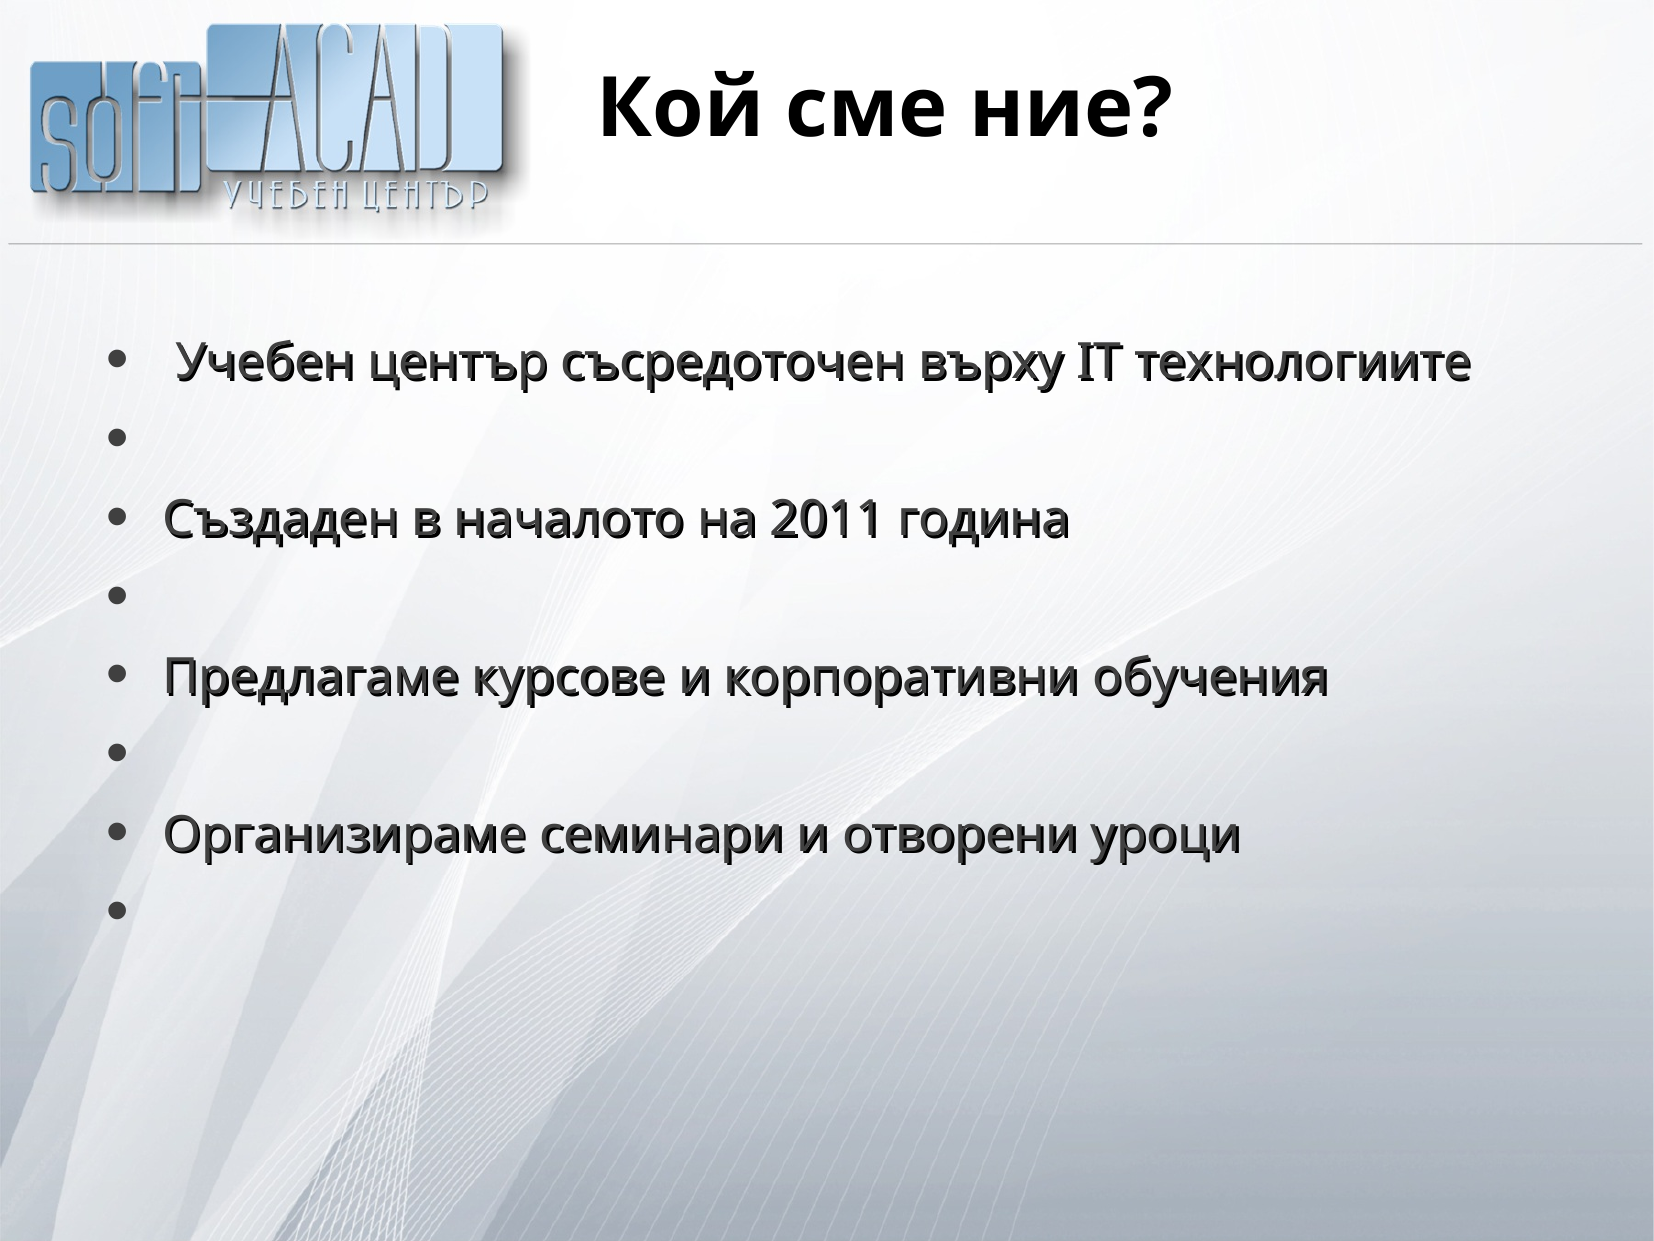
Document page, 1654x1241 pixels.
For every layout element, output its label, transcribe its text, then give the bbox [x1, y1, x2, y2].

list Учебен център съсредоточен върху IT технологиите Създаден в началото на 2011 година Предлагаме курсове и корпоративни обучения Организираме семинари и отворени уроци [89, 320, 1654, 1158]
title Кой сме ние? [464, 45, 1604, 241]
